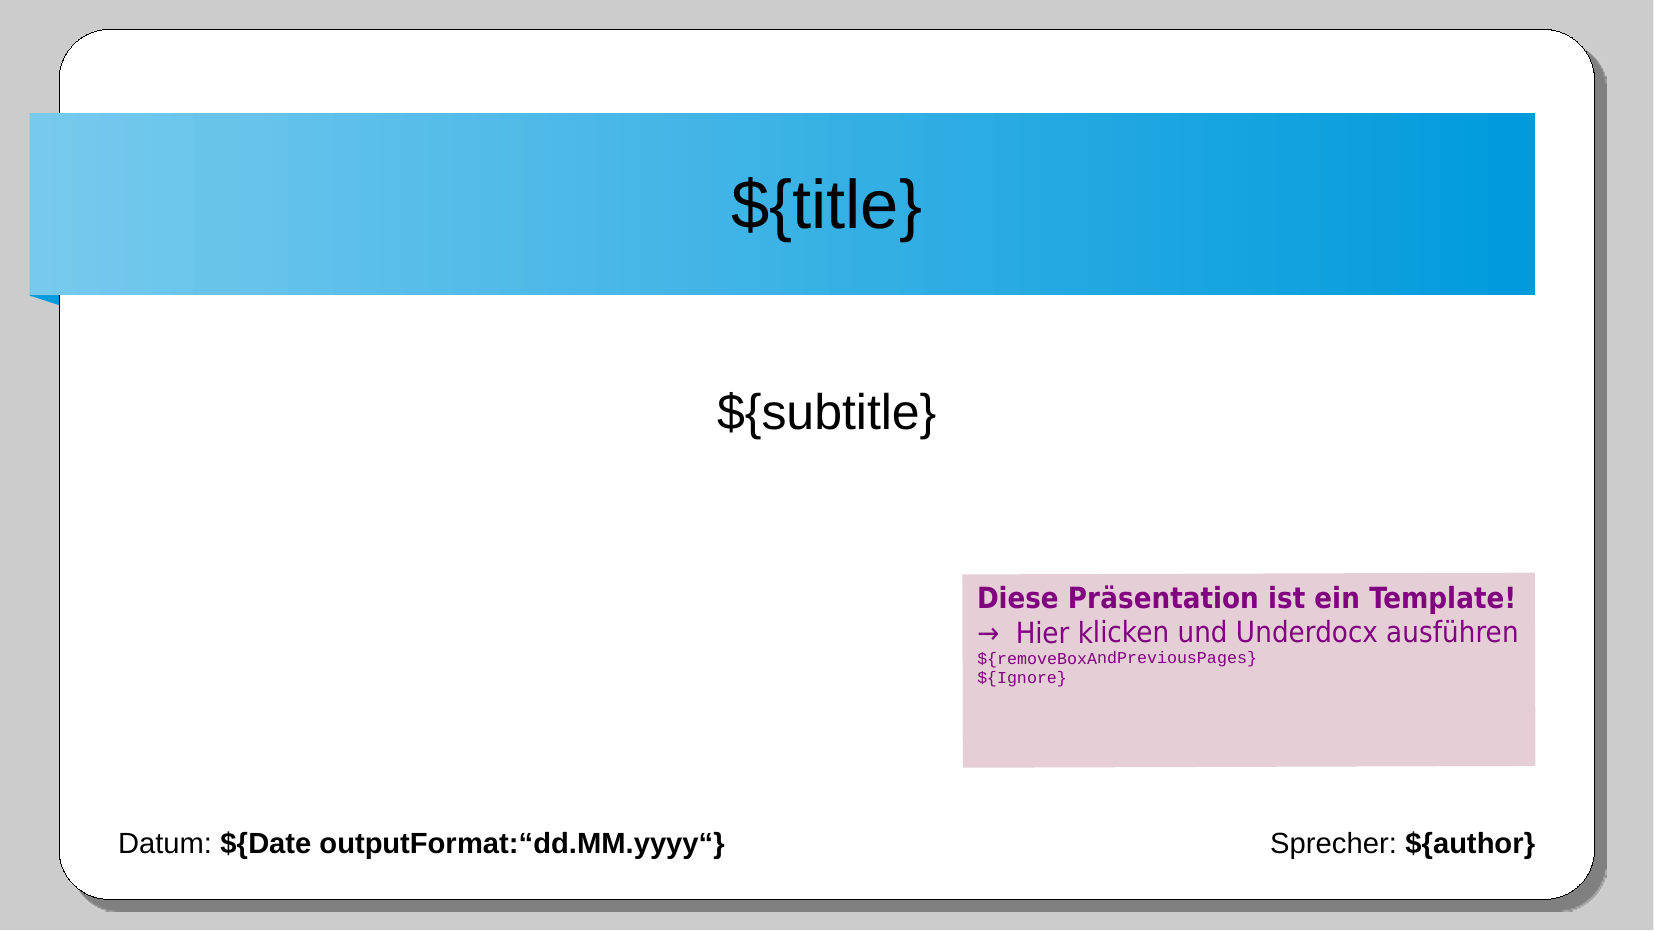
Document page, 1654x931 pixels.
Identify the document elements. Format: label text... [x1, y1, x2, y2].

list Sprecher: ${author} [885, 826, 1536, 886]
list ${subtitle} [118, 383, 1536, 798]
title ${title} [118, 113, 1536, 296]
text_box Diese Präsentation ist ein Template! → Hier klicken und Underdocx ausführen ${removeBoxAndPreviousPages} ${Ignore} [962, 572, 1536, 768]
list Datum: ${Date outputFormat:“dd.MM.yyyy“} [118, 826, 768, 886]
